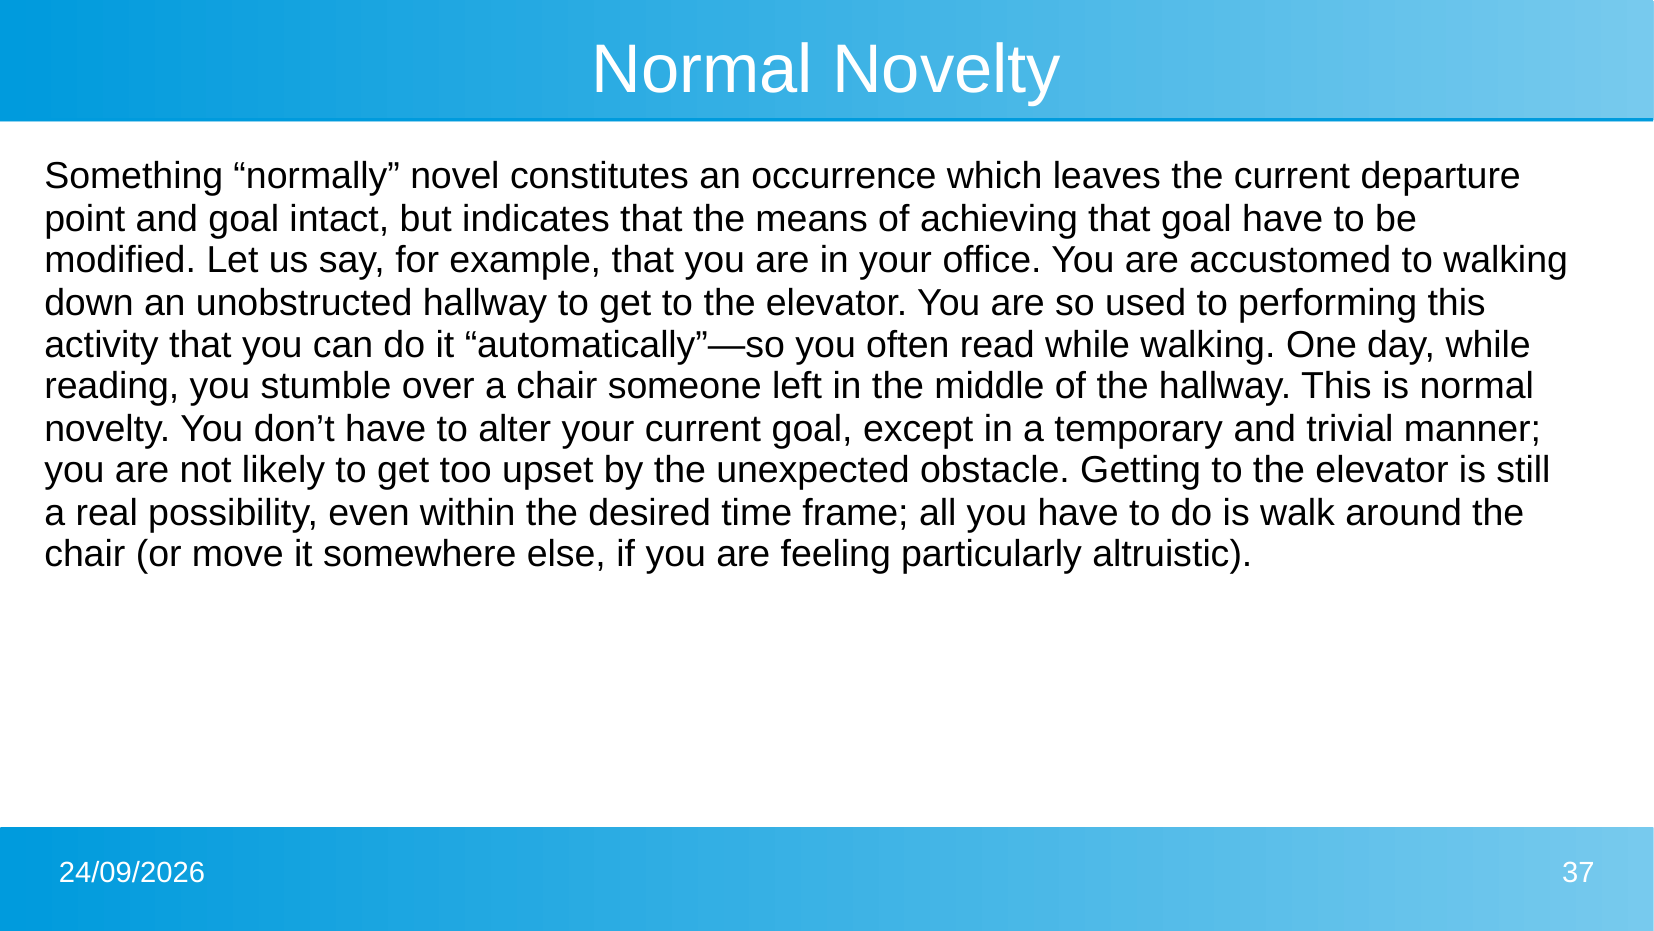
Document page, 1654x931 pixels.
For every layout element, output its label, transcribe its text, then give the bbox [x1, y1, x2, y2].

title Normal Novelty [59, 29, 1595, 108]
text_box Something “normally” novel constitutes an occurrence which leaves the current departure point and goal intact, but indicates that the means of achieving that goal have to be modified. Let us say, for example, that you are in your office. You are accustomed to walking down an unobstructed hallway to get to the elevator. You are so used to performing this activity that you can do it “automatically”—so you often read while walking. One day, while reading, you stumble over a chair someone left in the middle of the hallway. This is normal novelty. You don’t have to alter your current goal, except in a temporary and trivial manner; you are not likely to get too upset by the unexpected obstacle. Getting to the elevator is still a real possibility, even within the desired time frame; all you have to do is walk around the chair (or move it somewhere else, if you are feeling particularly altruistic). [29, 147, 1595, 583]
